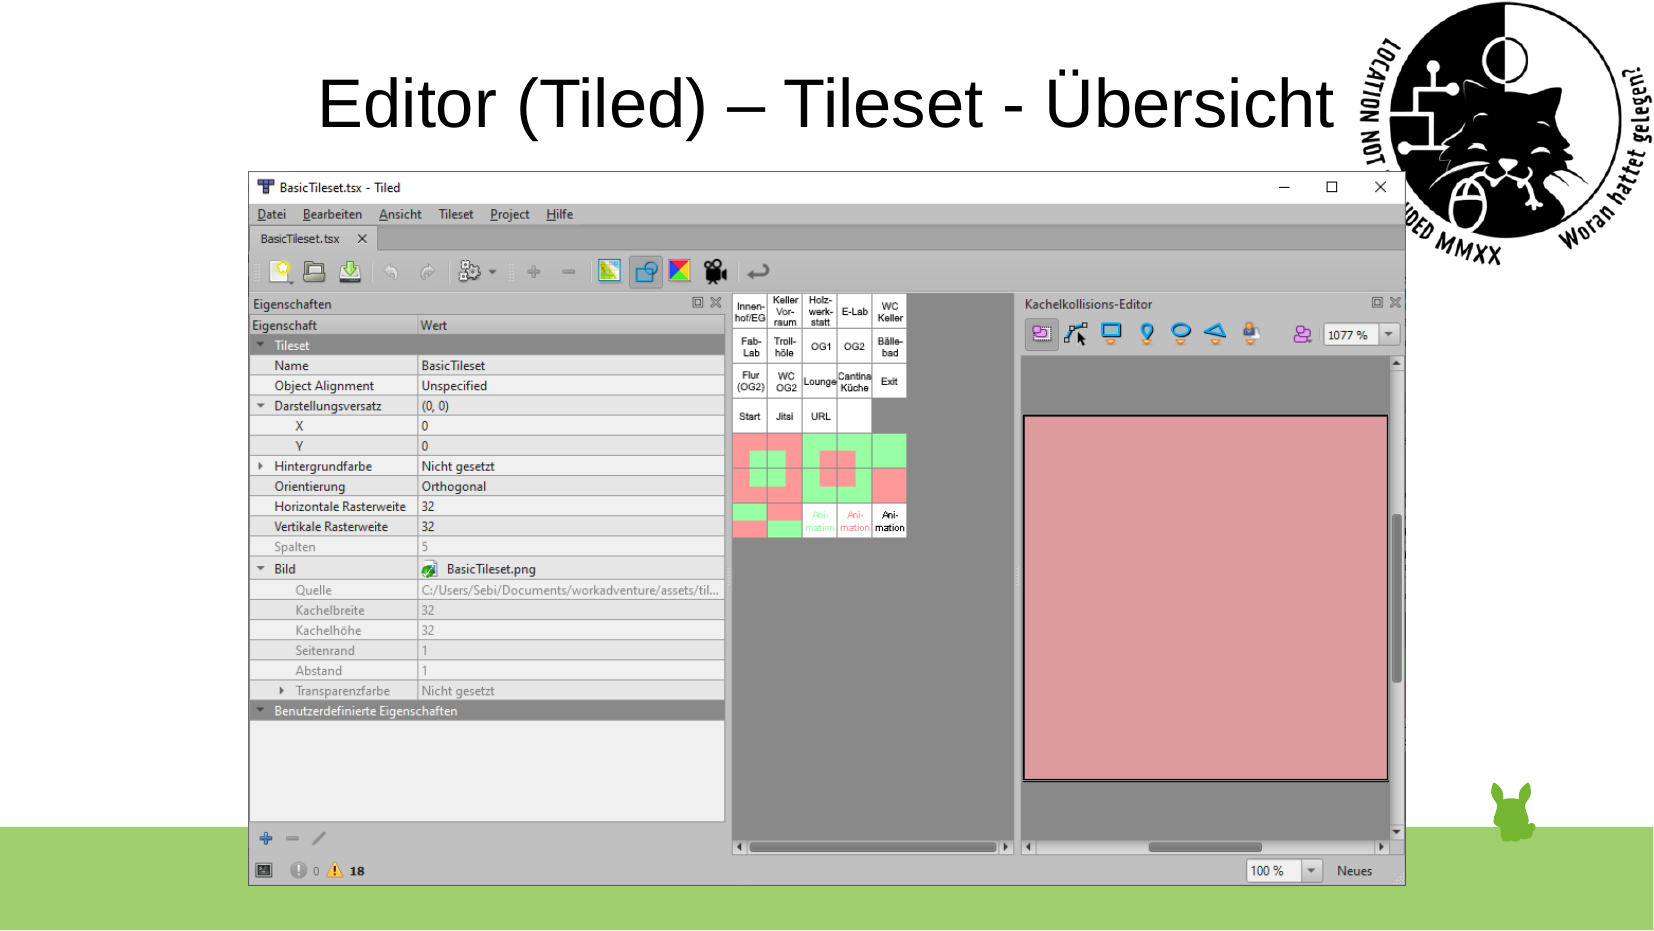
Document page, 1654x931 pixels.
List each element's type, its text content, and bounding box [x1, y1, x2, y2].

title Editor (Tiled) – Tileset - Übersicht [88, 29, 1565, 178]
picture [248, 0, 1654, 886]
